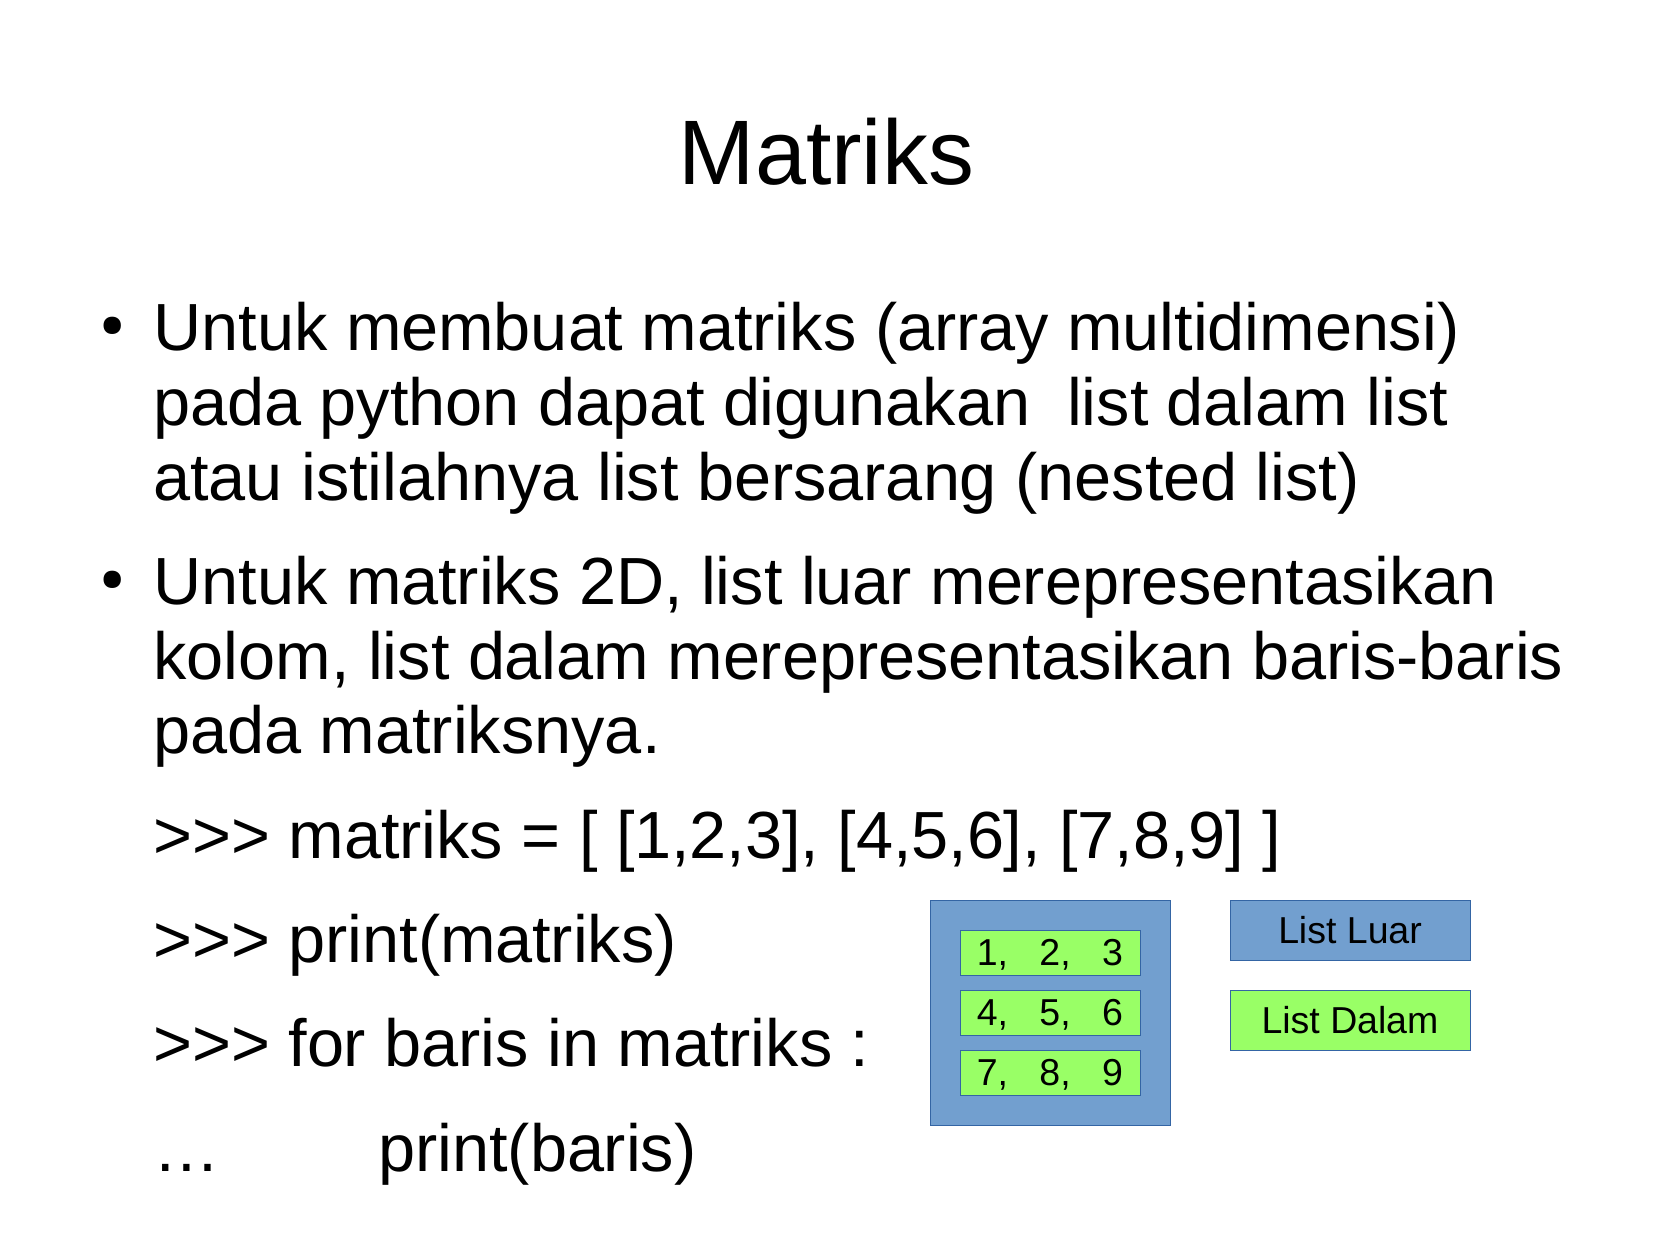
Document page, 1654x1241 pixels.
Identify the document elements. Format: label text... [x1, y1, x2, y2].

text_box List Luar [1230, 900, 1471, 961]
list Untuk membuat matriks (array multidimensi) pada python dapat digunakan list dalam list atau istilahnya list bersarang (nested list) Untuk matriks 2D, list luar merepresentasikan kolom, list dalam merepresentasikan baris-baris pada matriksnya. >>> matriks = [ [1,2,3], [4,5,6], [7,8,9] ] >>> print(matriks) >>> for baris in matriks : … print(baris) [82, 290, 1571, 1201]
text_box 4, 5, 6 [960, 990, 1141, 1036]
title Matriks [82, 49, 1571, 257]
text_box [930, 900, 1171, 1126]
text_box 1, 2, 3 [960, 930, 1141, 976]
text_box 7, 8, 9 [960, 1050, 1141, 1096]
text_box List Dalam [1230, 990, 1471, 1051]
